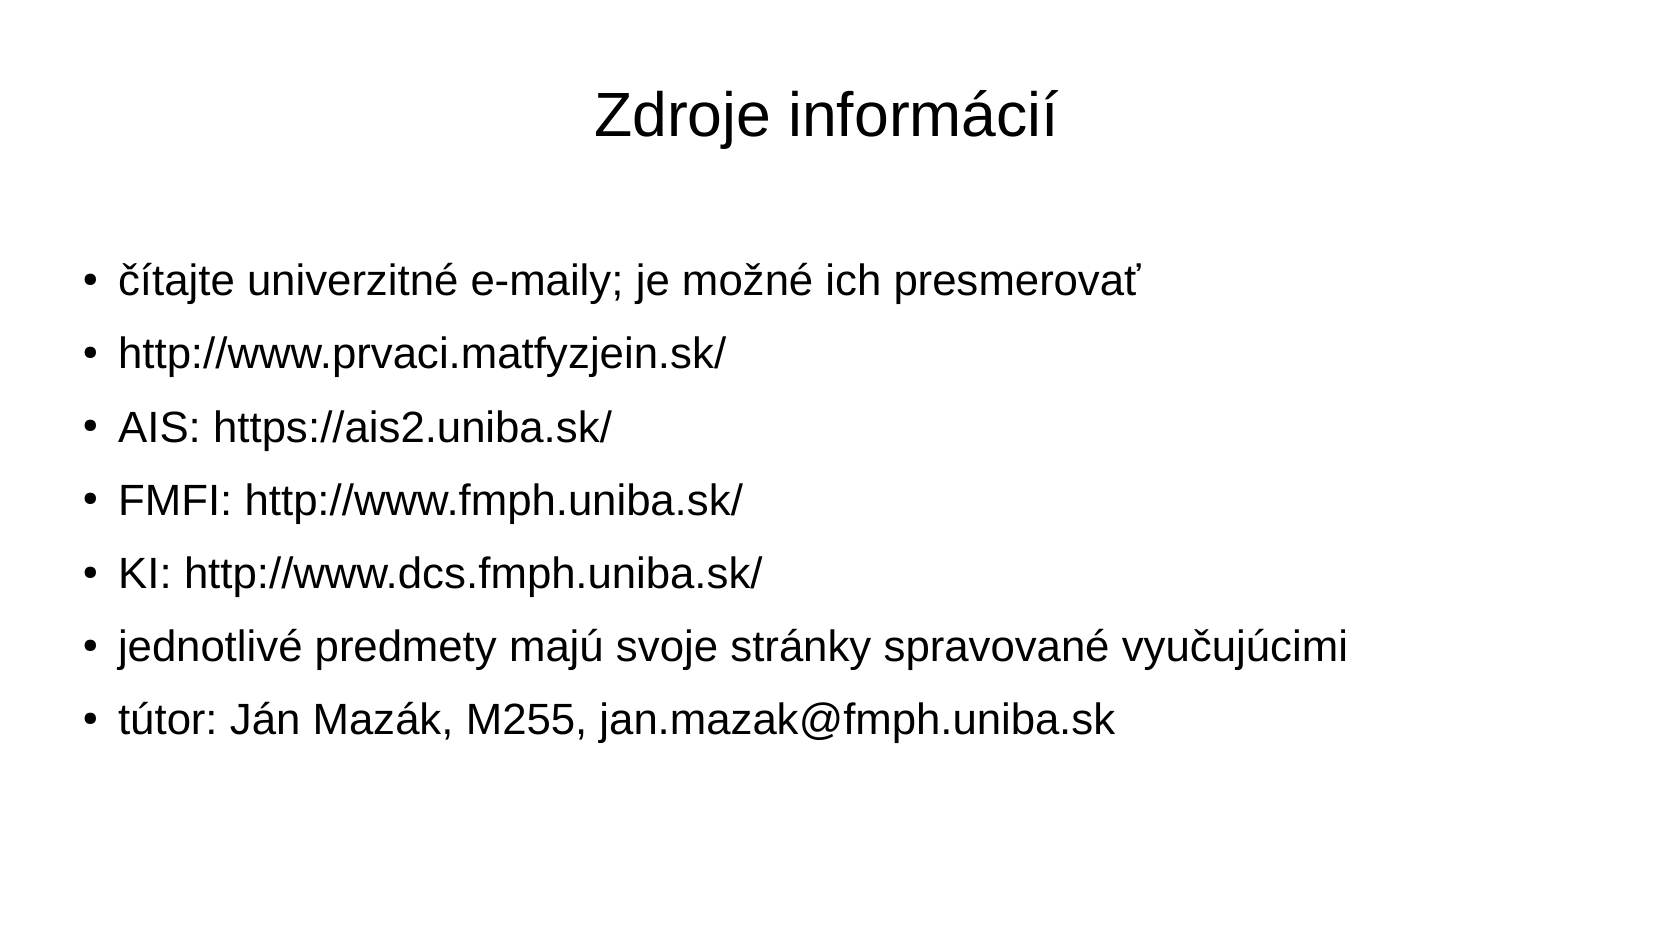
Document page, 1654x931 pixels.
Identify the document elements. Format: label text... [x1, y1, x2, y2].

title Zdroje informácií [82, 37, 1571, 193]
subtitle čítajte univerzitné e-maily; je možné ich presmerovať http://www.prvaci.matfyzjein.sk/ AIS: https://ais2.uniba.sk/ FMFI: http://www.fmph.uniba.sk/ KI: http://www.dcs.fmph.uniba.sk/ jednotlivé predmety majú svoje stránky spravované vyučujúcimi tútor: Ján Mazák, M255, jan.mazak@fmph.uniba.sk [82, 218, 1571, 758]
